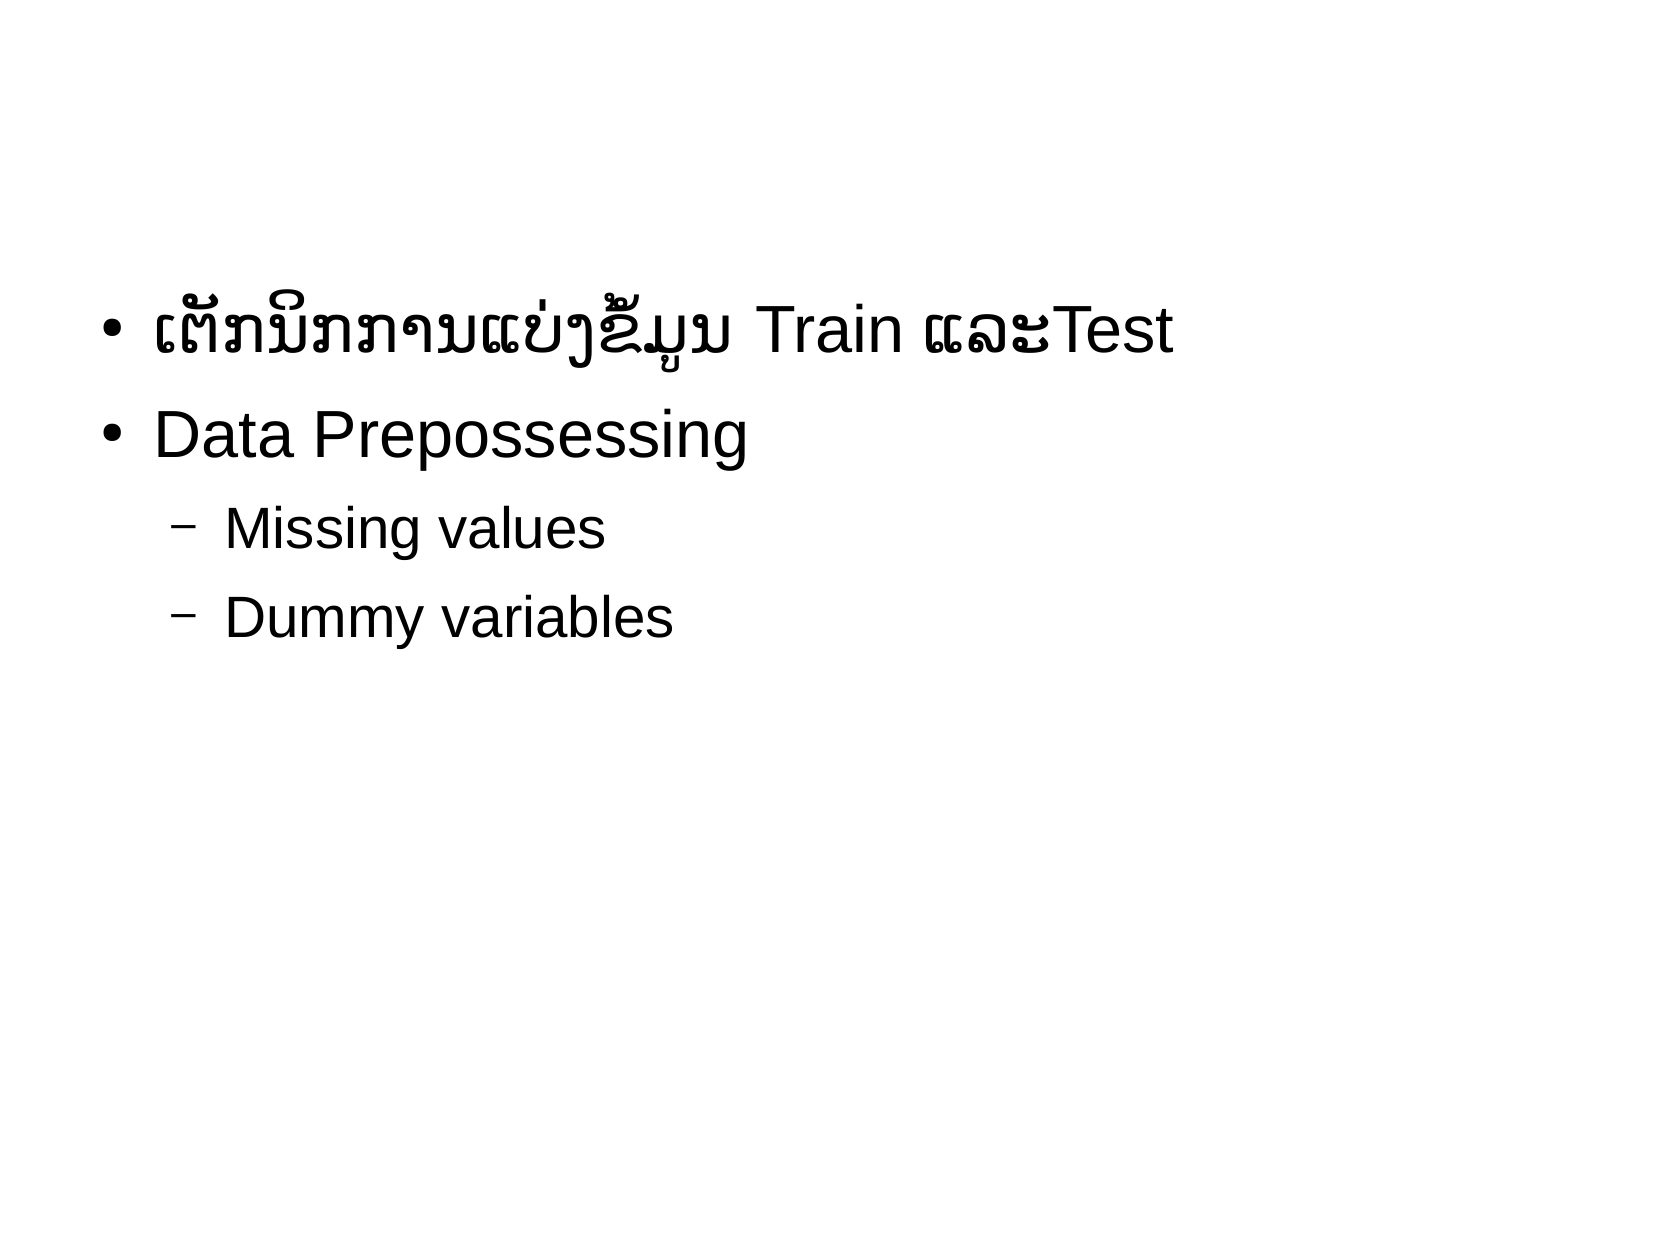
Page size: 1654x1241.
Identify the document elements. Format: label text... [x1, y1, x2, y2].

list ເຕັກນິກການແບ່ງຂໍ້ມູນ Train ແລະTest Data Prepossessing Missing values Dummy variables [82, 290, 1571, 1010]
